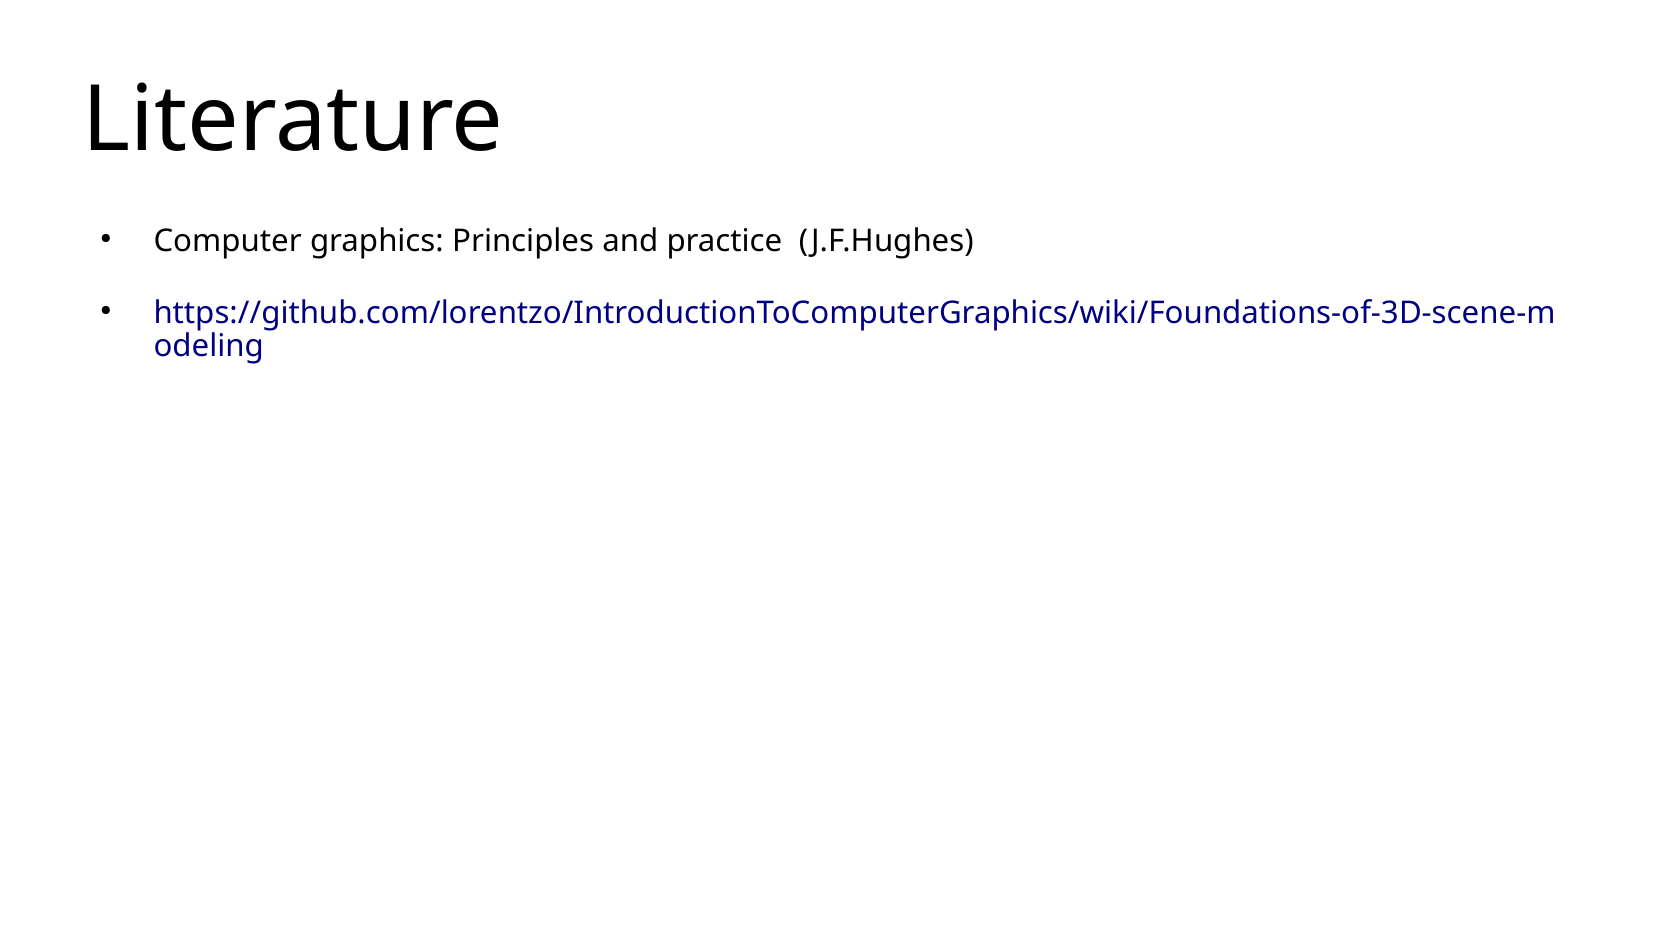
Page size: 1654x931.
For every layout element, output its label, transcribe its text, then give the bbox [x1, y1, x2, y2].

title Literature [82, 37, 1571, 193]
list Computer graphics: Principles and practice (J.F.Hughes) https://github.com/lorentzo/IntroductionToComputerGraphics/wiki/Foundations-of-3D-scene-modeling [82, 217, 1571, 758]
